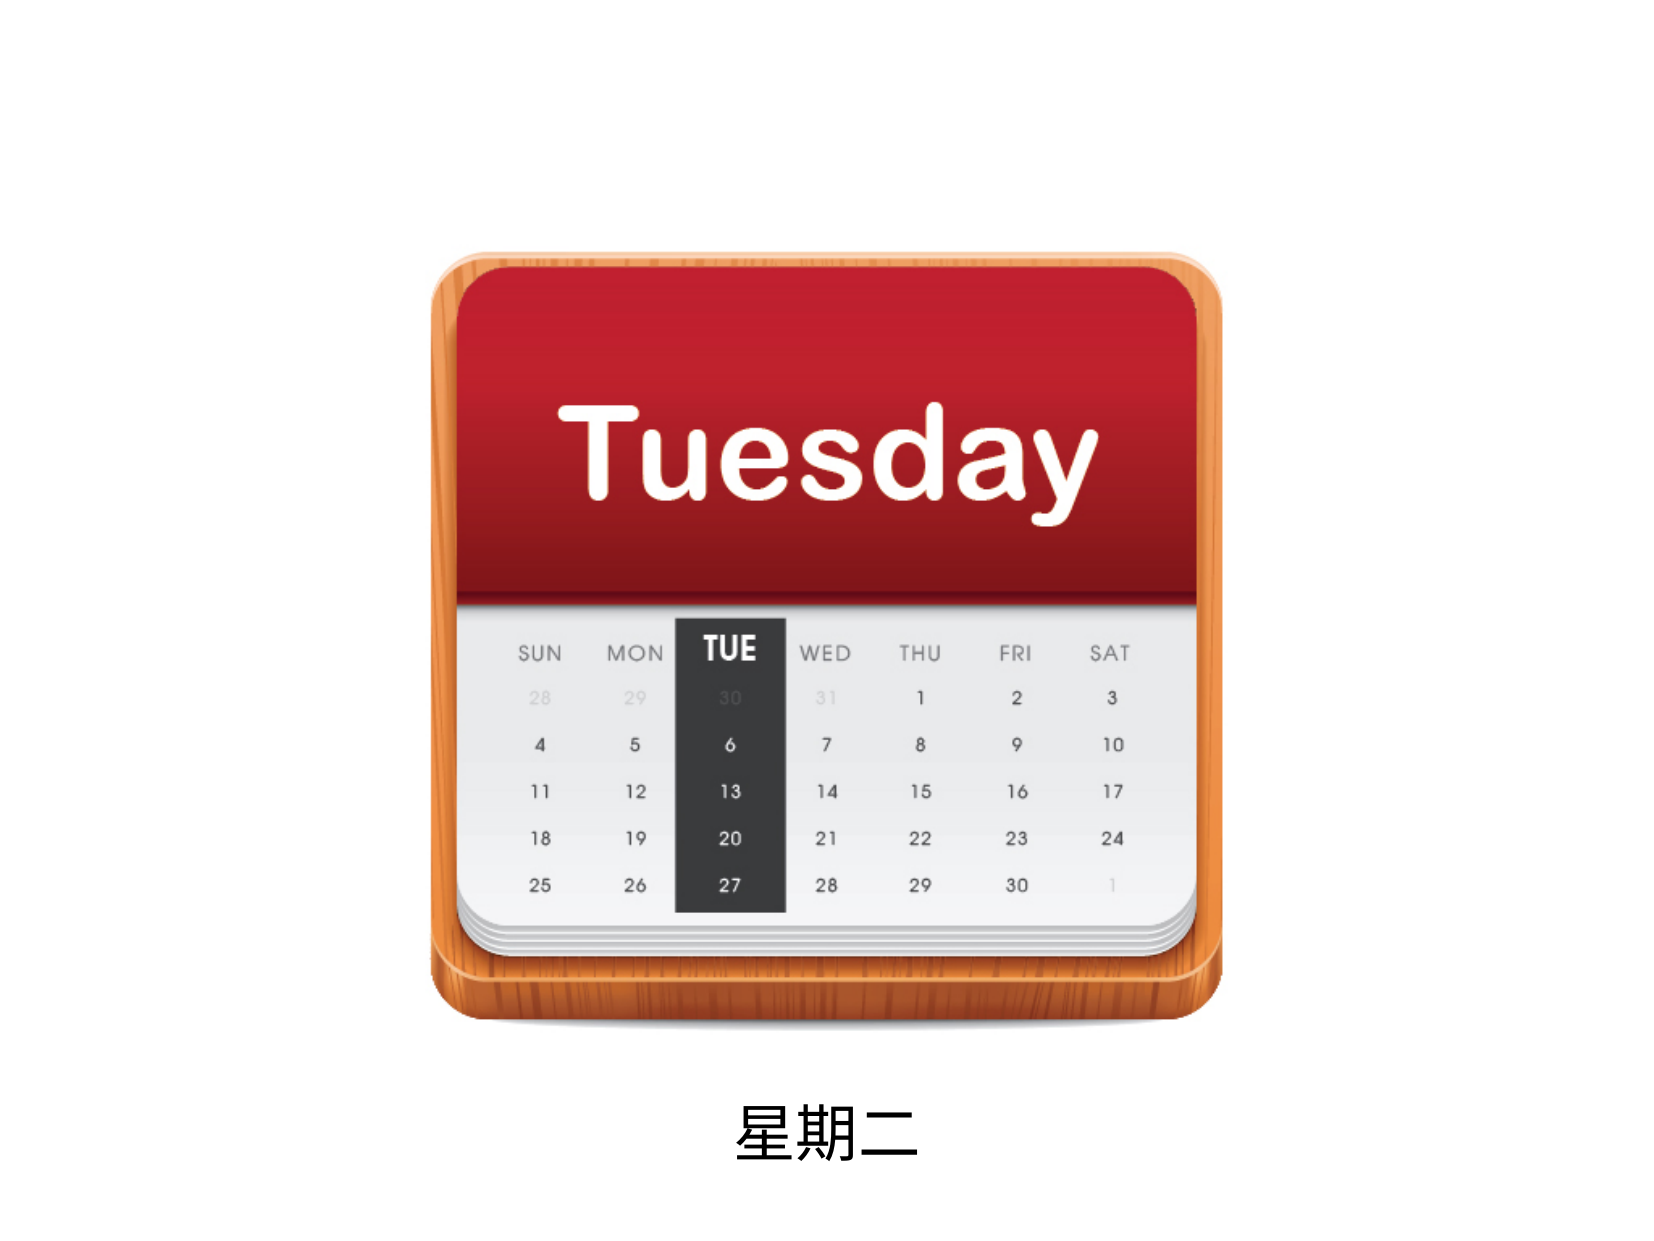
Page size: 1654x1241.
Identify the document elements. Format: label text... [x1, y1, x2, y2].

picture [0, 0, 1654, 1241]
title 星期二 [82, 1025, 1571, 1233]
